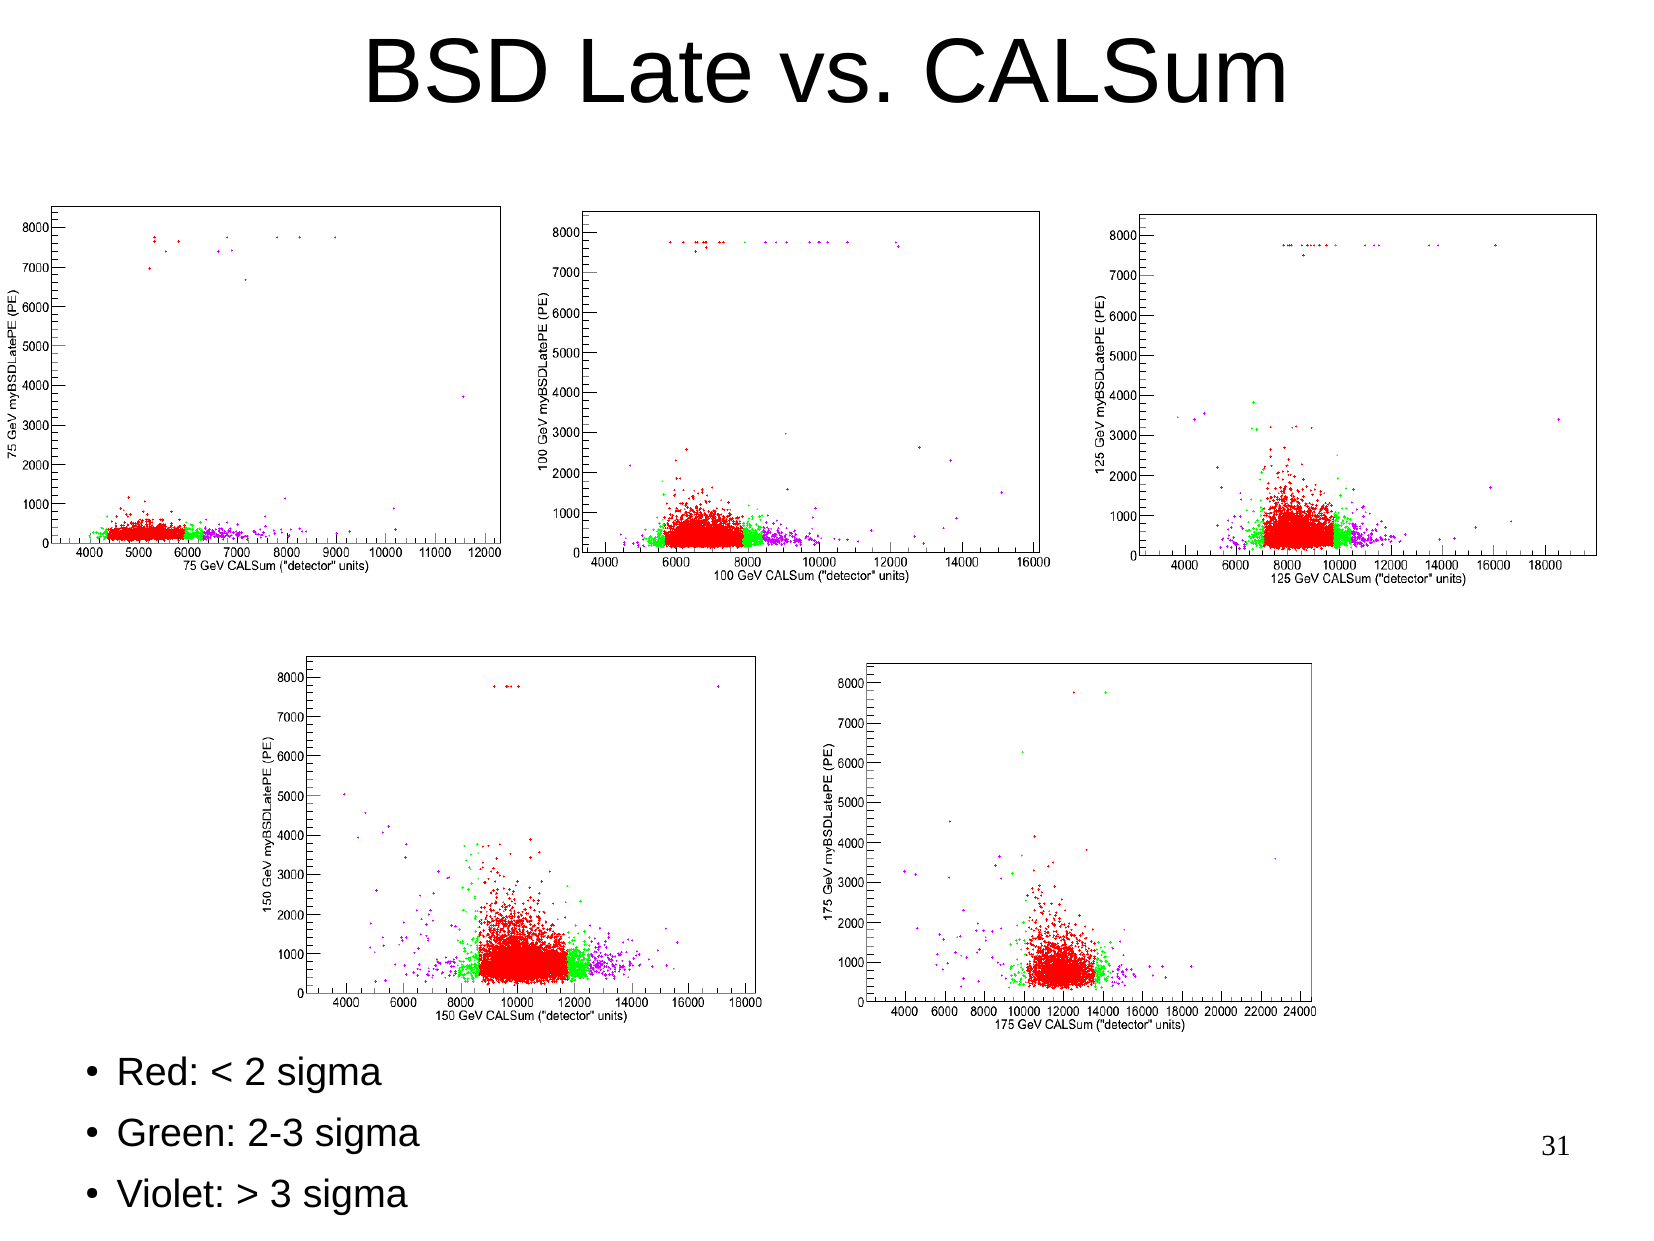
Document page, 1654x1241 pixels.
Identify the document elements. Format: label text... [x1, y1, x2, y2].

picture [0, 164, 1653, 598]
list Red: < 2 sigma Green: 2-3 sigma Violet: > 3 sigma [74, 1050, 1531, 1220]
title BSD Late vs. CALSum [82, 0, 1571, 171]
picture [250, 614, 1367, 1044]
